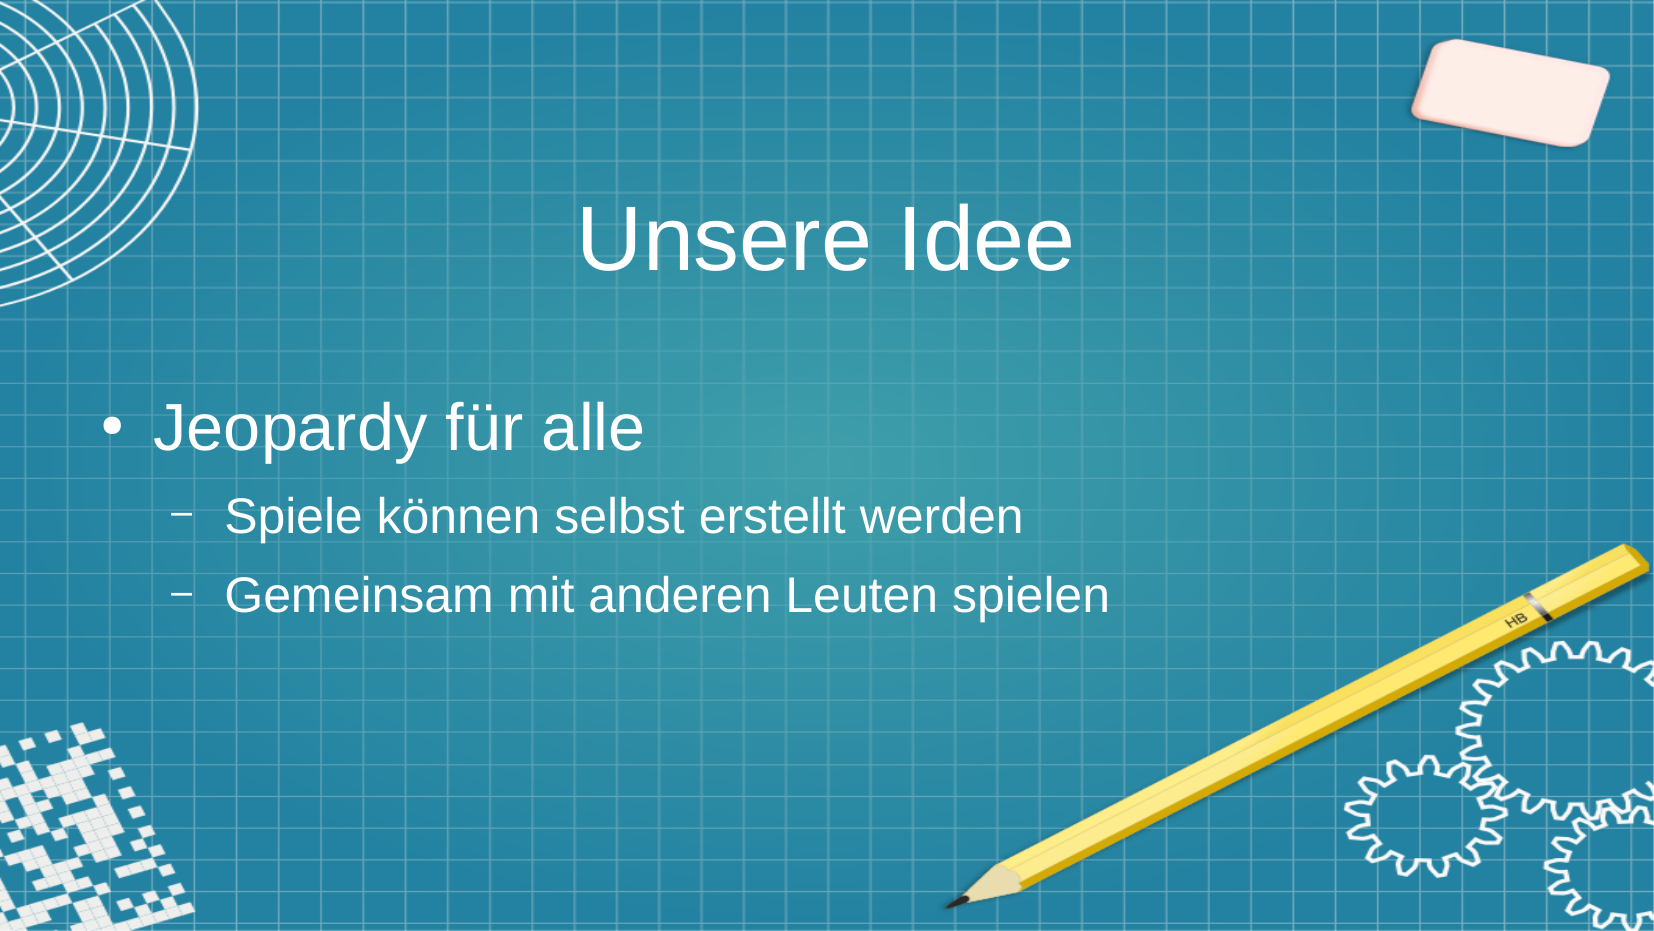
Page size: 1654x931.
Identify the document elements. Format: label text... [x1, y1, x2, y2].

title Unsere Idee [82, 132, 1571, 346]
picture [0, 0, 1654, 931]
list Jeopardy für alle Spiele können selbst erstellt werden Gemeinsam mit anderen Leuten spielen [82, 389, 1571, 842]
